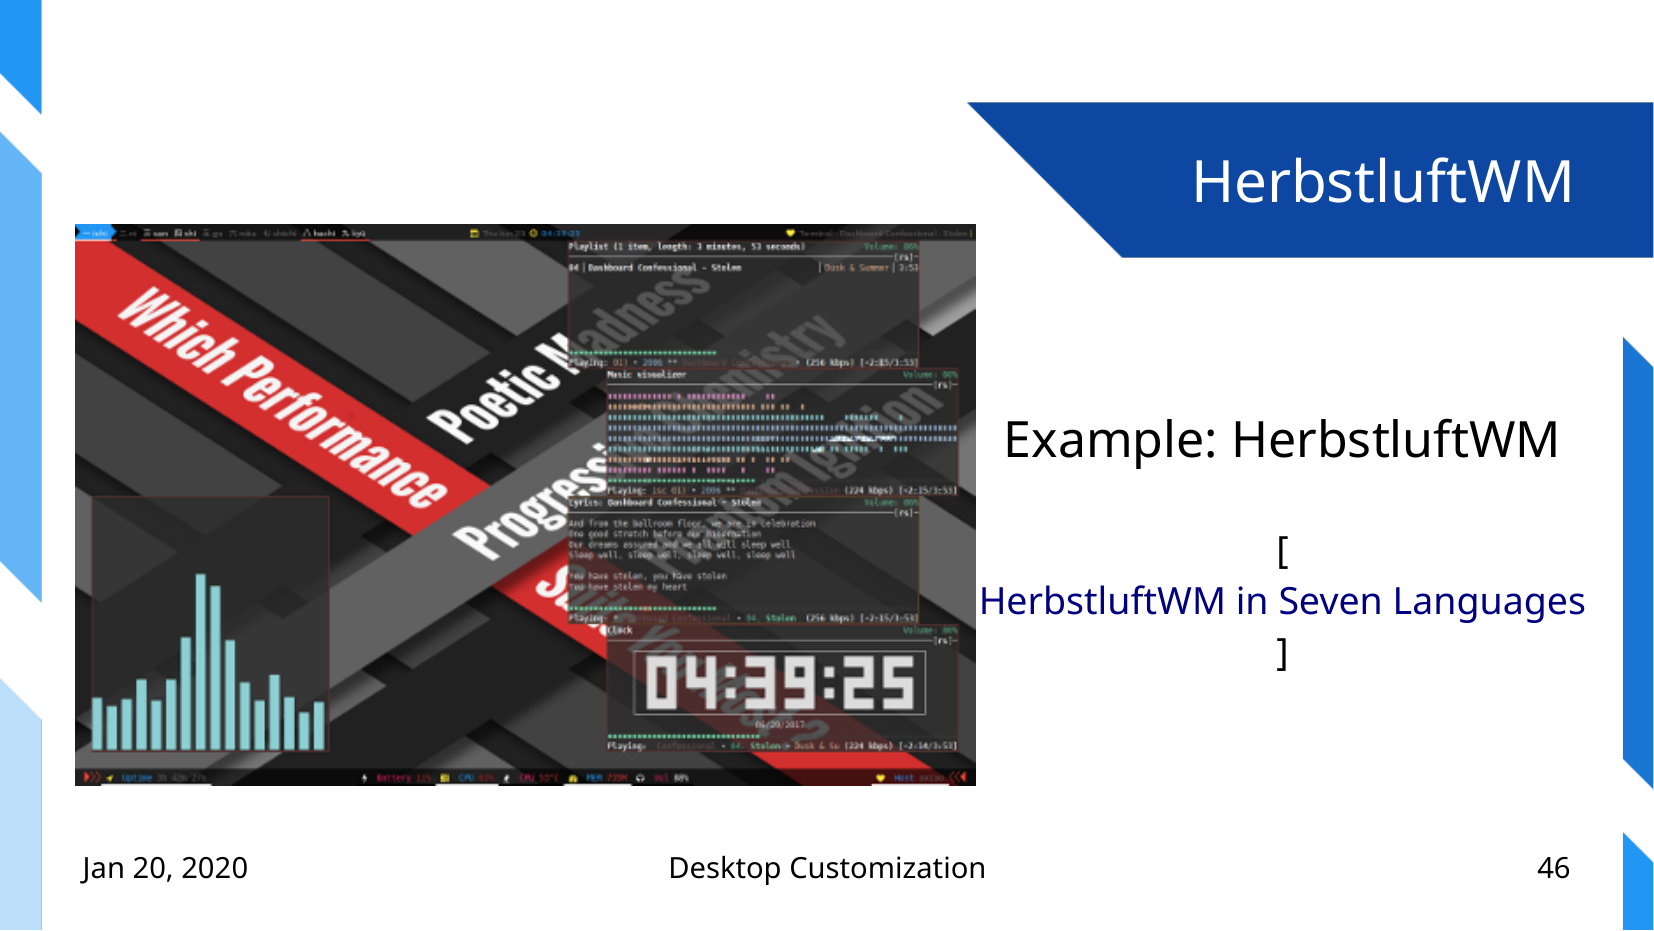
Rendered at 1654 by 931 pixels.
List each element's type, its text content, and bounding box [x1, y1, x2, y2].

subtitle Example: HerbstluftWM [HerbstluftWM in Seven Languages] [975, 270, 1591, 811]
title HerbstluftWM [1050, 105, 1576, 256]
picture [0, 0, 1654, 930]
